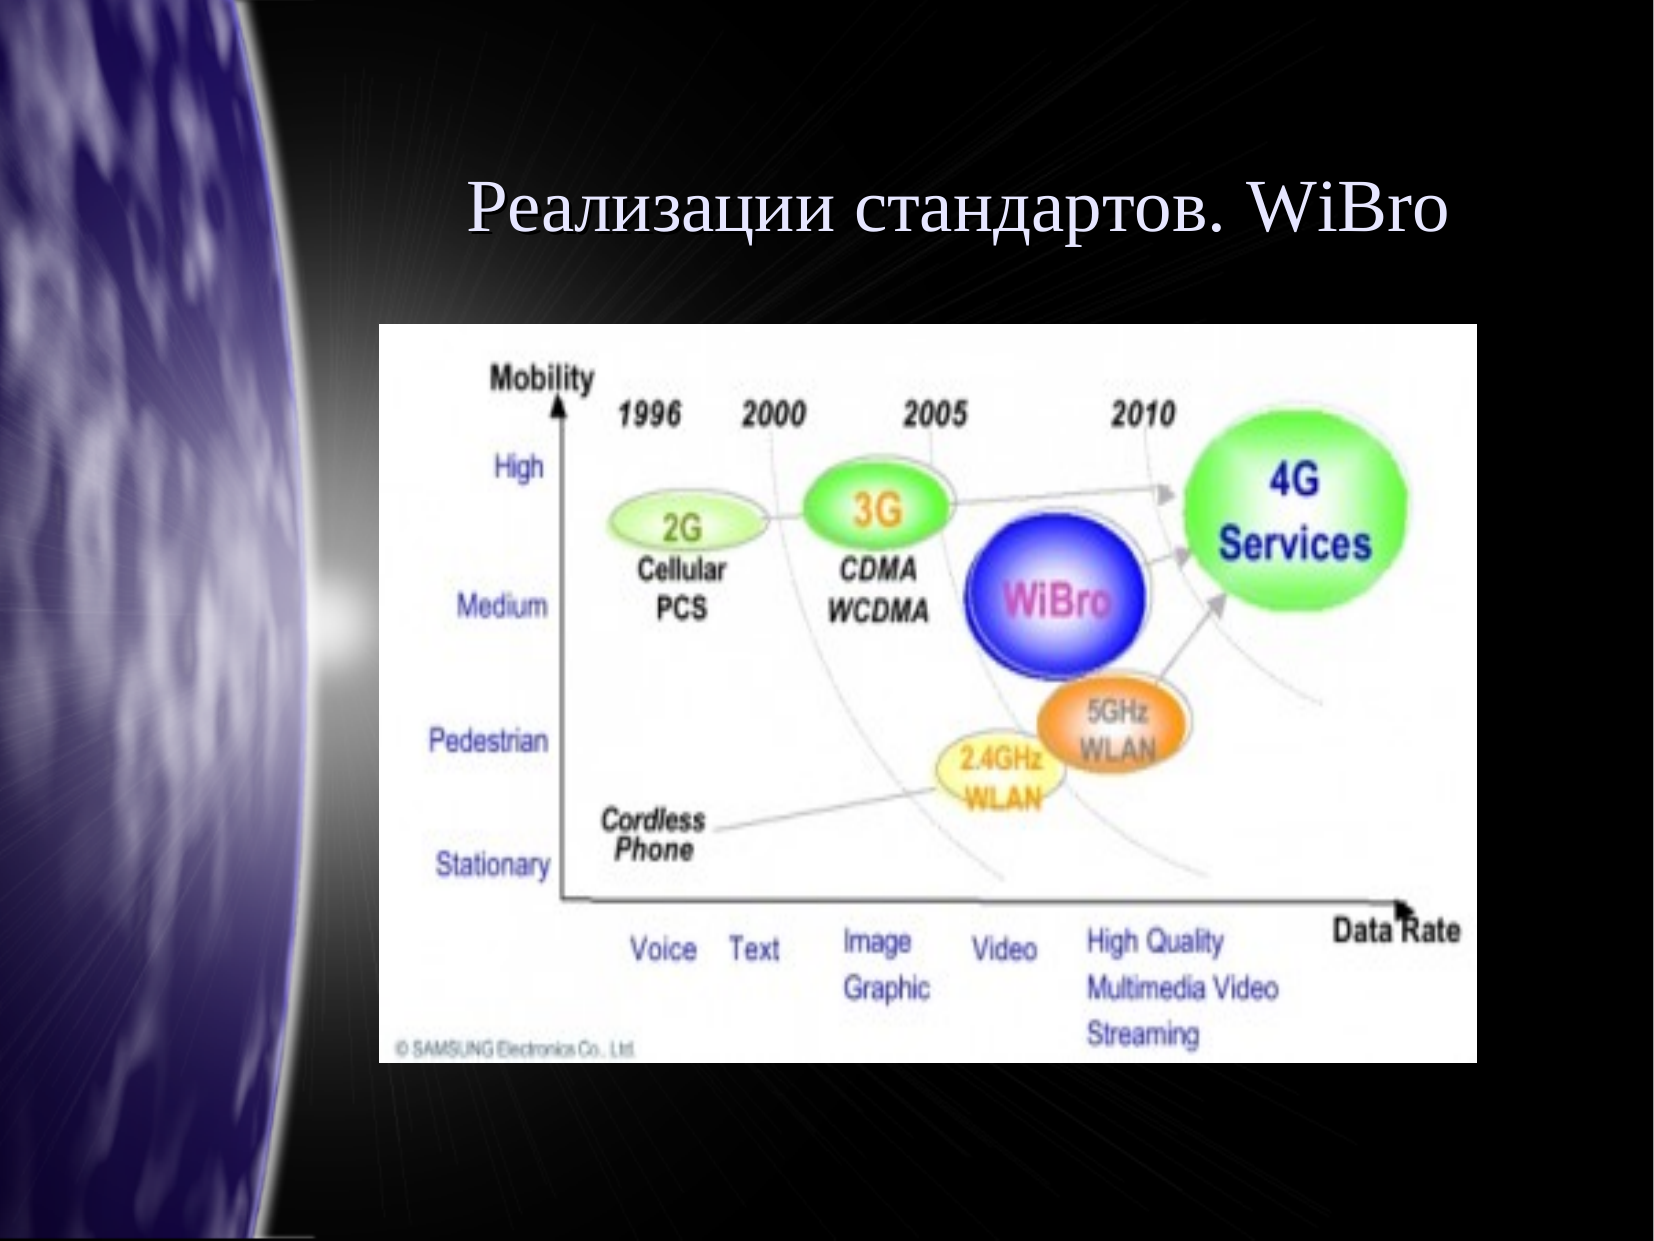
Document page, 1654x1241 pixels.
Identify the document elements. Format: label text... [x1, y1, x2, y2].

title Реализации стандартов. WiBro [383, 102, 1534, 311]
picture [0, 0, 1654, 1241]
